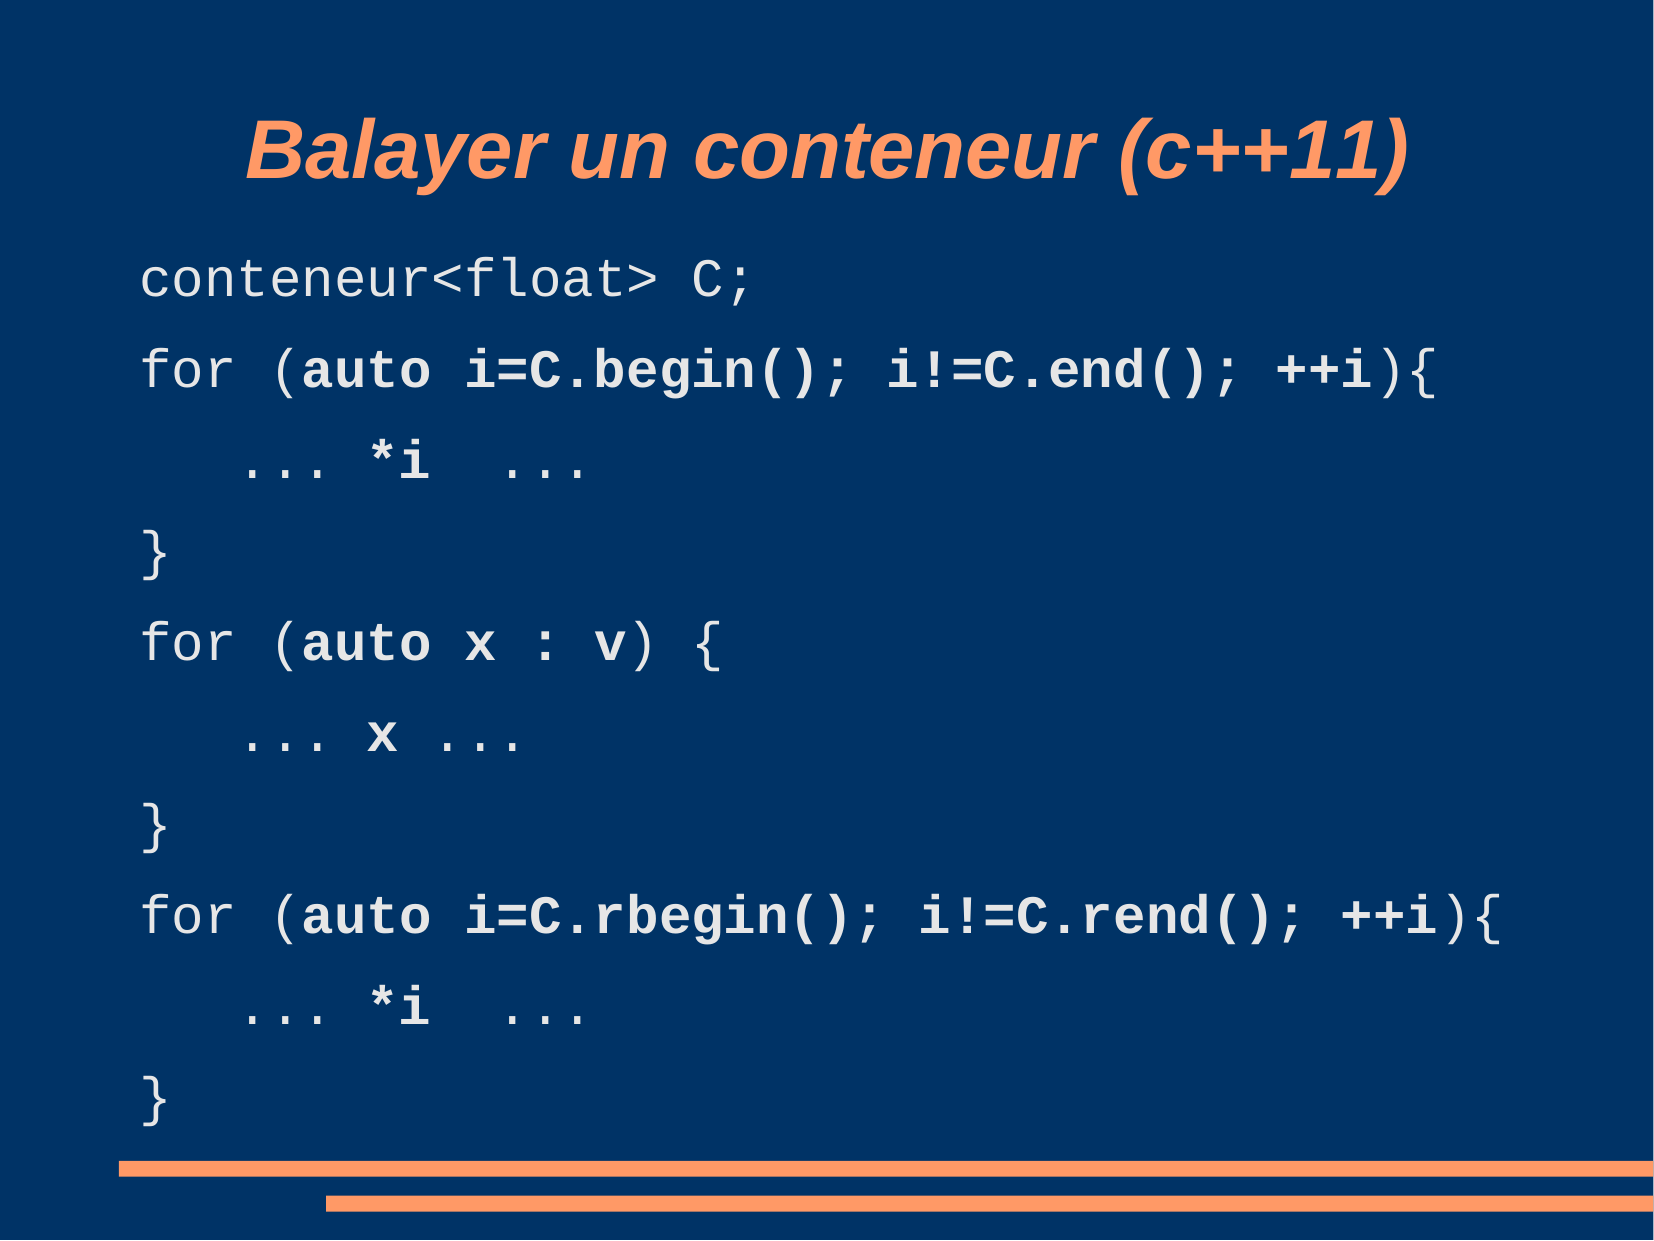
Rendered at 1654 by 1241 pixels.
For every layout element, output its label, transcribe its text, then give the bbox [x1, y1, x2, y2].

list conteneur<float> C; for (auto i=C.begin(); i!=C.end(); ++i){ ... *i ... } for (auto x : v) { ... x ... } for (auto i=C.rbegin(); i!=C.rend(); ++i){ ... *i ... } [121, 251, 1561, 1132]
title Balayer un conteneur (c++11) [121, 46, 1534, 251]
